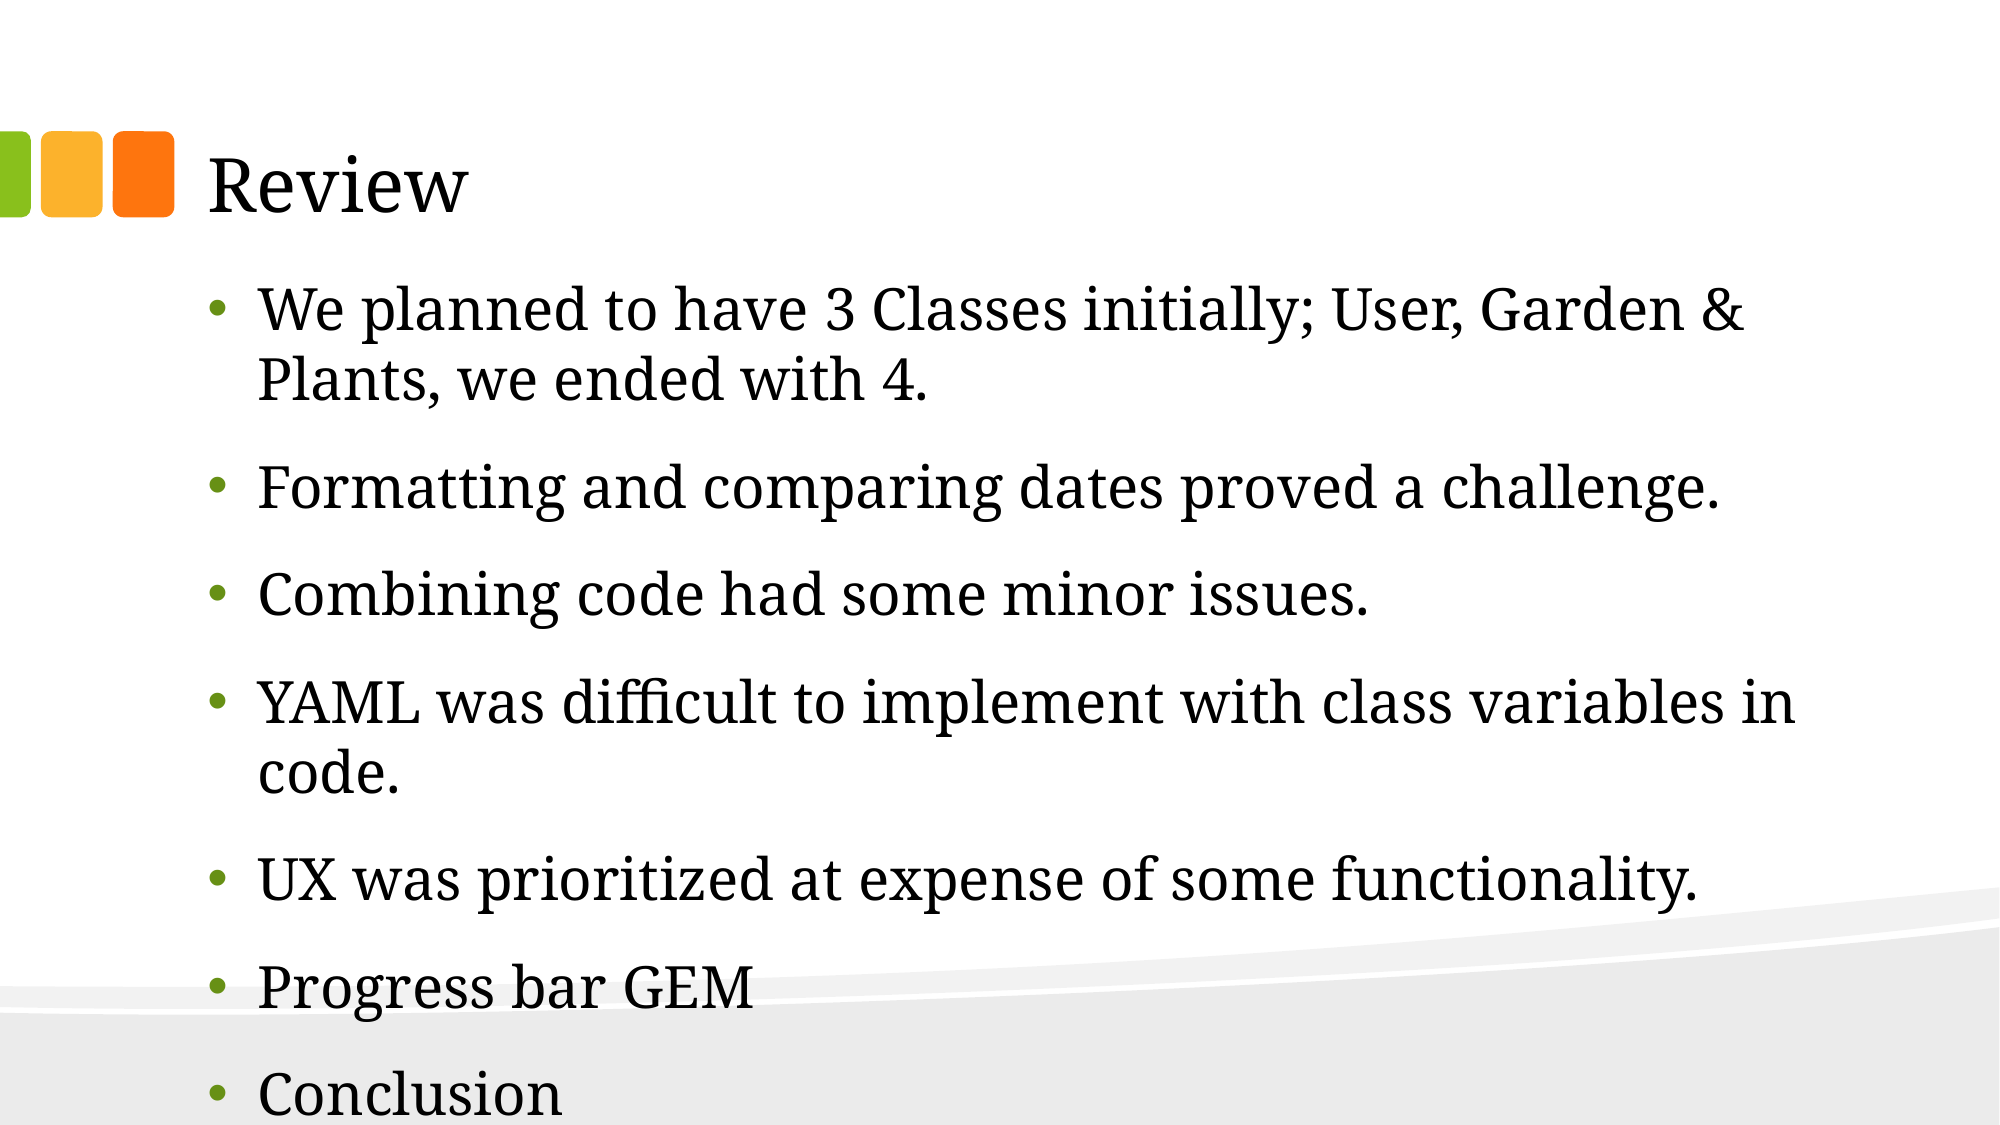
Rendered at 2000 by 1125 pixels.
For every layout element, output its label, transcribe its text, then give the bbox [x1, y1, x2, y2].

list We planned to have 3 Classes initially; User, Garden & Plants, we ended with 4. Formatting and comparing dates proved a challenge. Combining code had some minor issues. YAML was difficult to implement with class variables in code. UX was prioritized at expense of some functionality. Progress bar GEM Conclusion [187, 262, 1898, 1013]
title Review [187, 24, 1787, 238]
